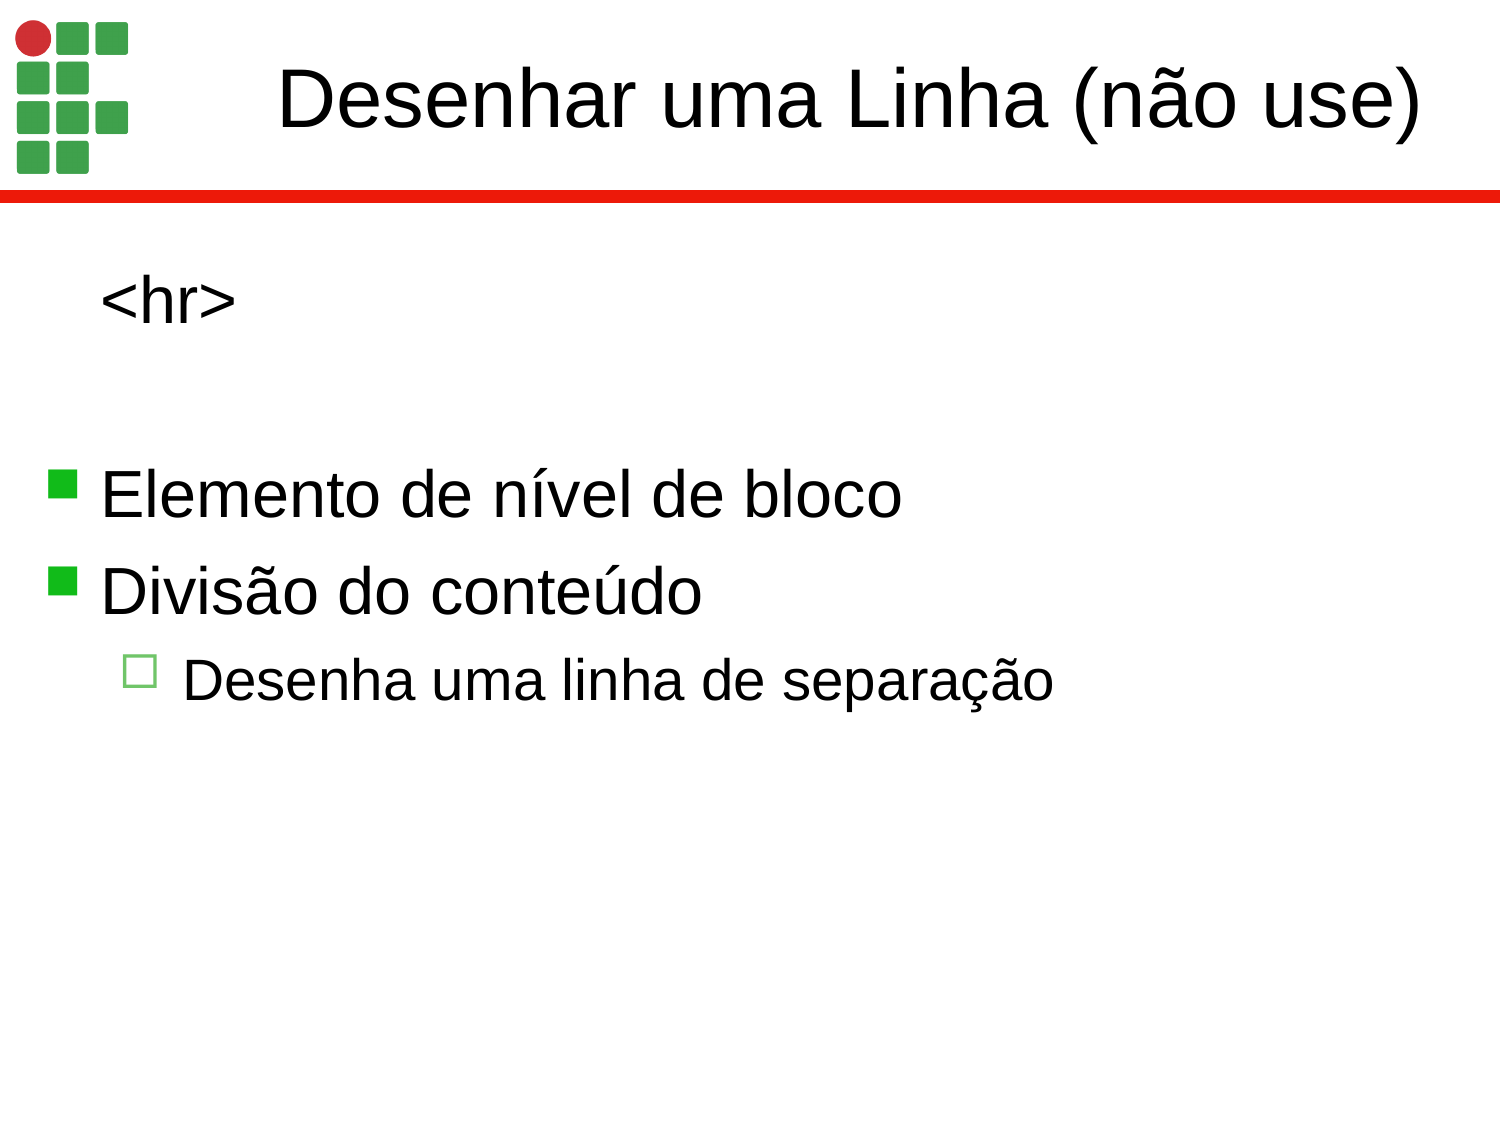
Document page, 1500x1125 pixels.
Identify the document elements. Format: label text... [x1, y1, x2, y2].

picture [14, 16, 130, 178]
title Desenhar uma Linha (não use) [230, 0, 1471, 202]
list <hr> Elemento de nível de bloco Divisão do conteúdo Desenha uma linha de separação [29, 207, 1471, 1087]
